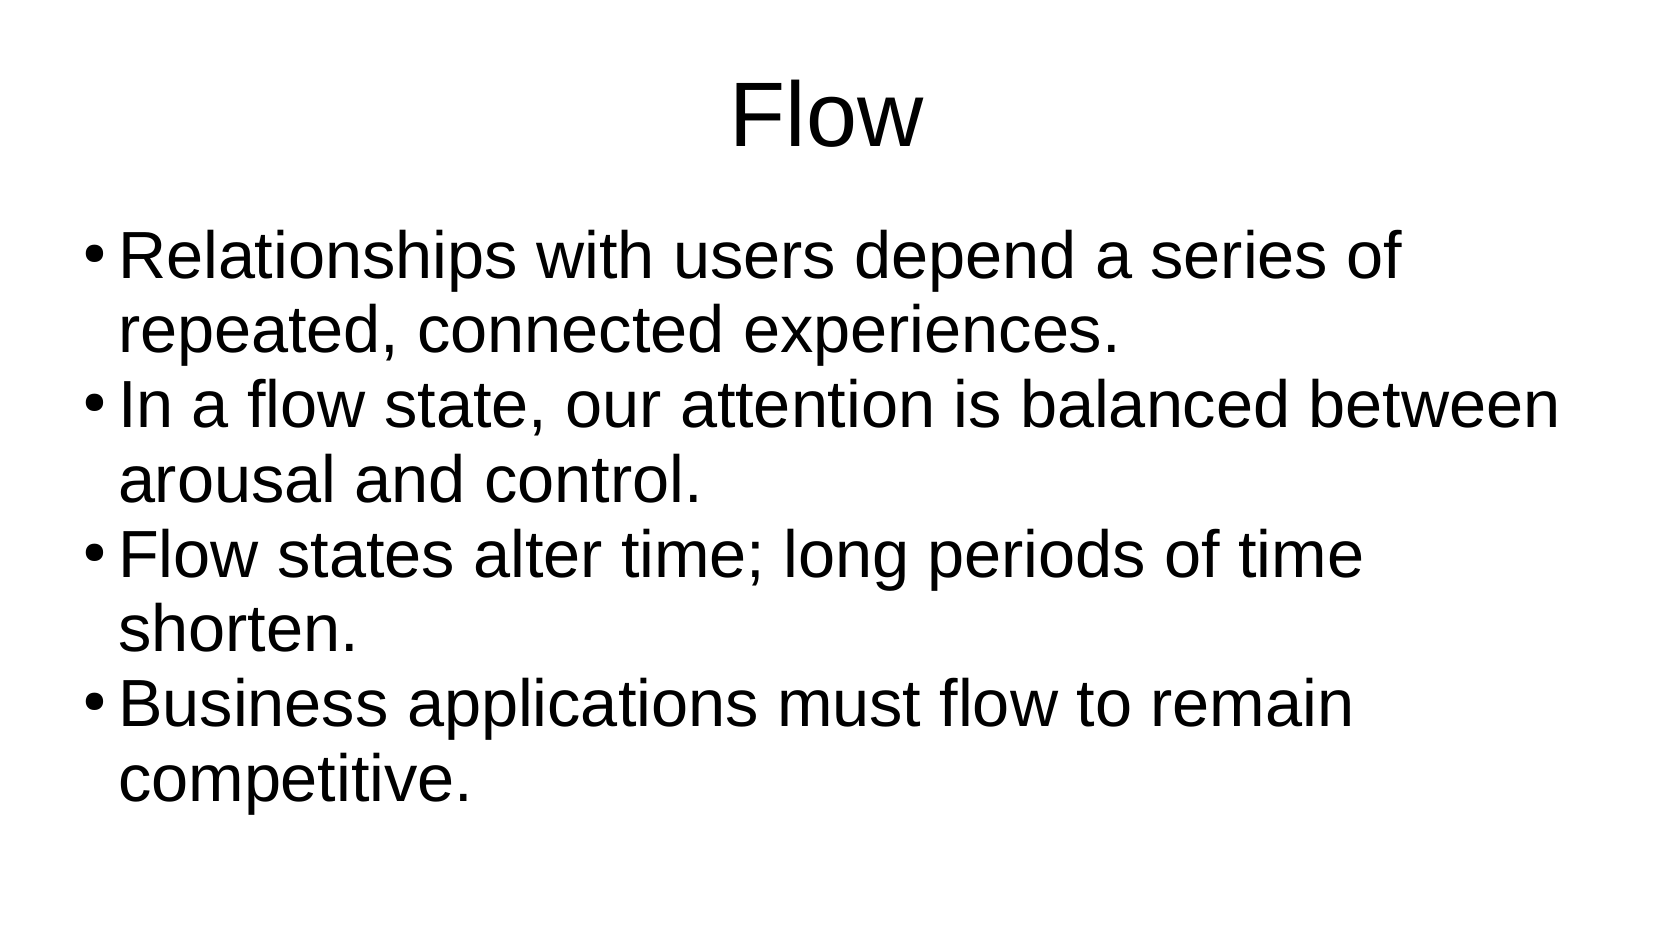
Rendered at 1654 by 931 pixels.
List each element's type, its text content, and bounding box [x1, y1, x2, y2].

title Flow [82, 37, 1571, 193]
subtitle Relationships with users depend a series of repeated, connected experiences. In a flow state, our attention is balanced between arousal and control. Flow states alter time; long periods of time shorten. Business applications must flow to remain competitive. [82, 217, 1571, 816]
